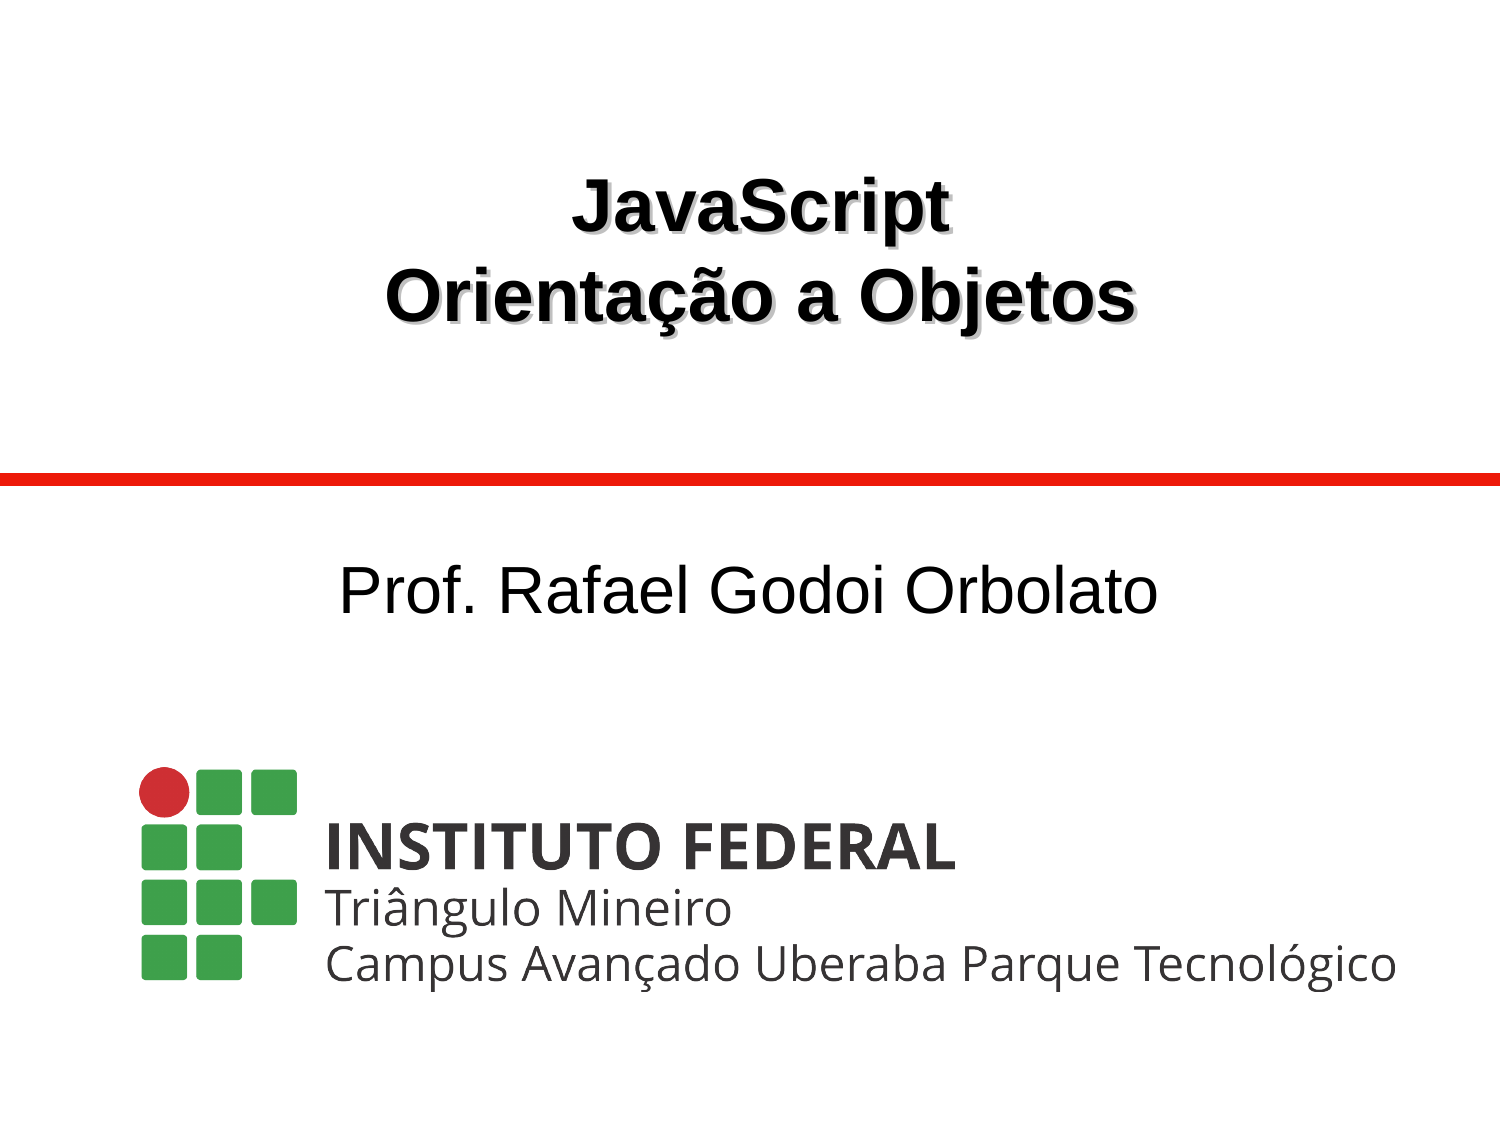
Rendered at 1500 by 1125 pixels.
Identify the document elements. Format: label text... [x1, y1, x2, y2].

picture [139, 767, 1395, 992]
title JavaScript Orientação a Objetos [123, 88, 1399, 404]
text_box Prof. Rafael Godoi Orbolato [295, 538, 1204, 756]
